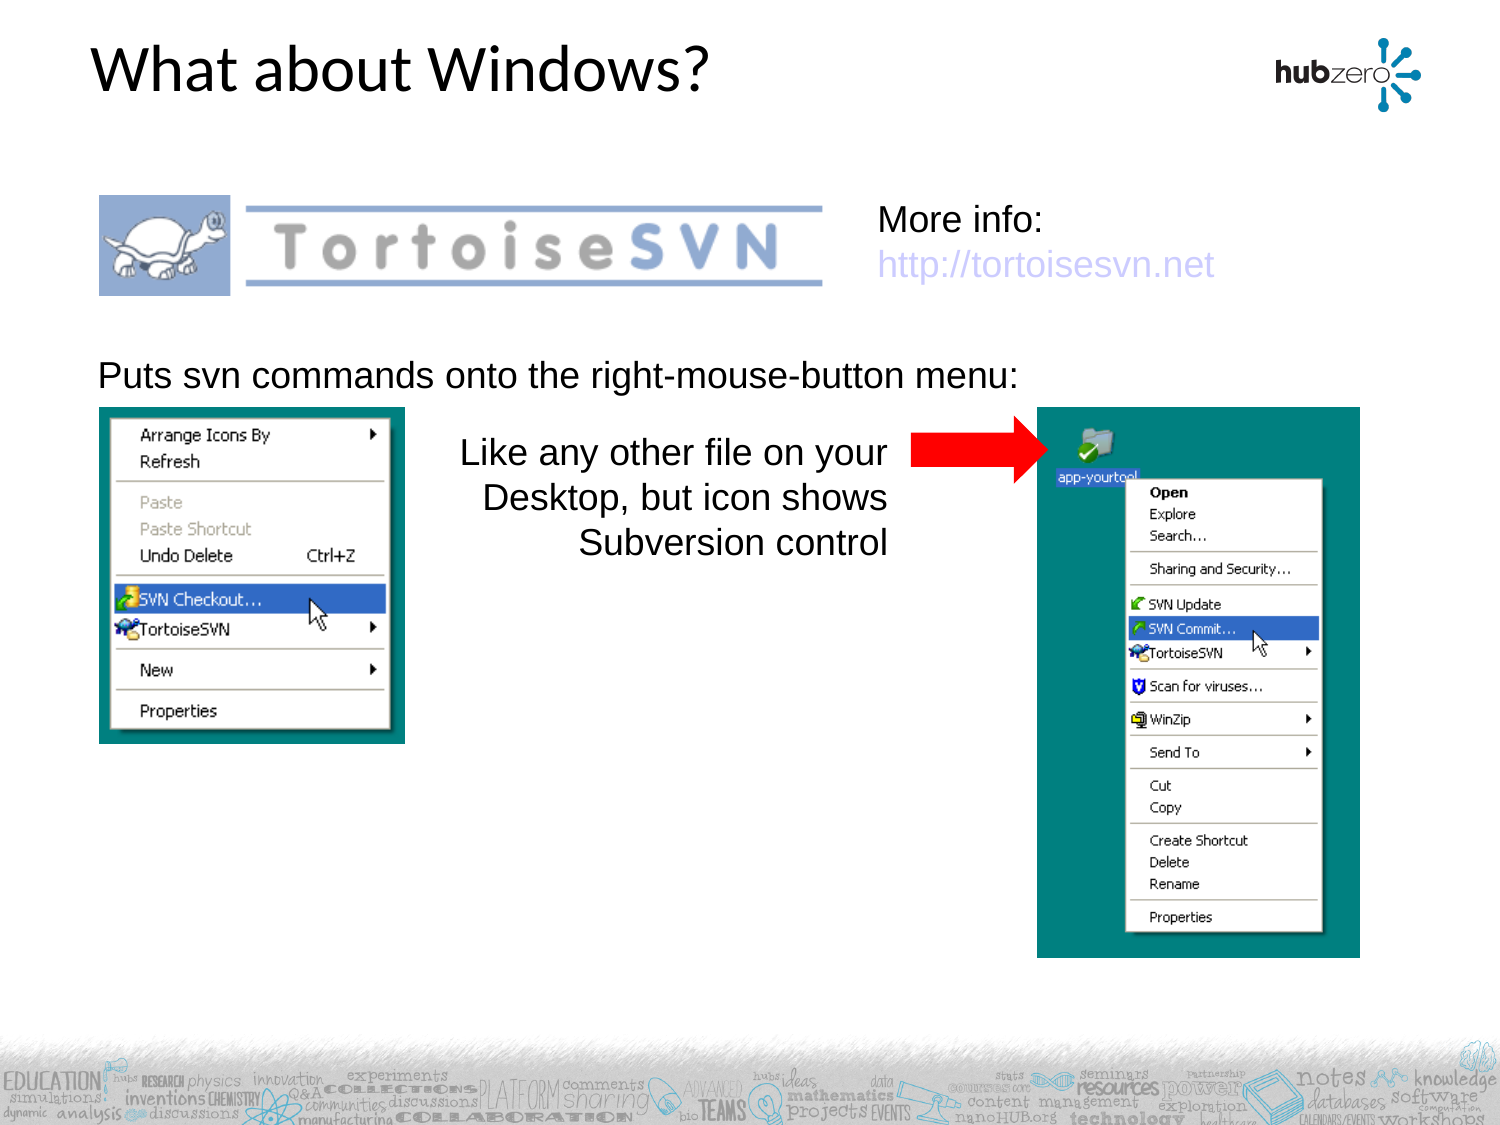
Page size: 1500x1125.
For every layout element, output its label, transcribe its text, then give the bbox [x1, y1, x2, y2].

picture [0, 1034, 1500, 1125]
text_box [910, 415, 1049, 484]
picture [1037, 407, 1360, 958]
picture [99, 407, 405, 744]
text_box What about Windows? [75, 12, 1249, 118]
picture [1272, 35, 1424, 115]
picture [99, 195, 832, 296]
text_box More info: http://tortoisesvn.net [862, 187, 1343, 293]
text_box Puts svn commands onto the right-mouse-button menu: [82, 343, 1035, 405]
text_box Like any other file on your Desktop, but icon shows Subversion control [444, 420, 903, 571]
